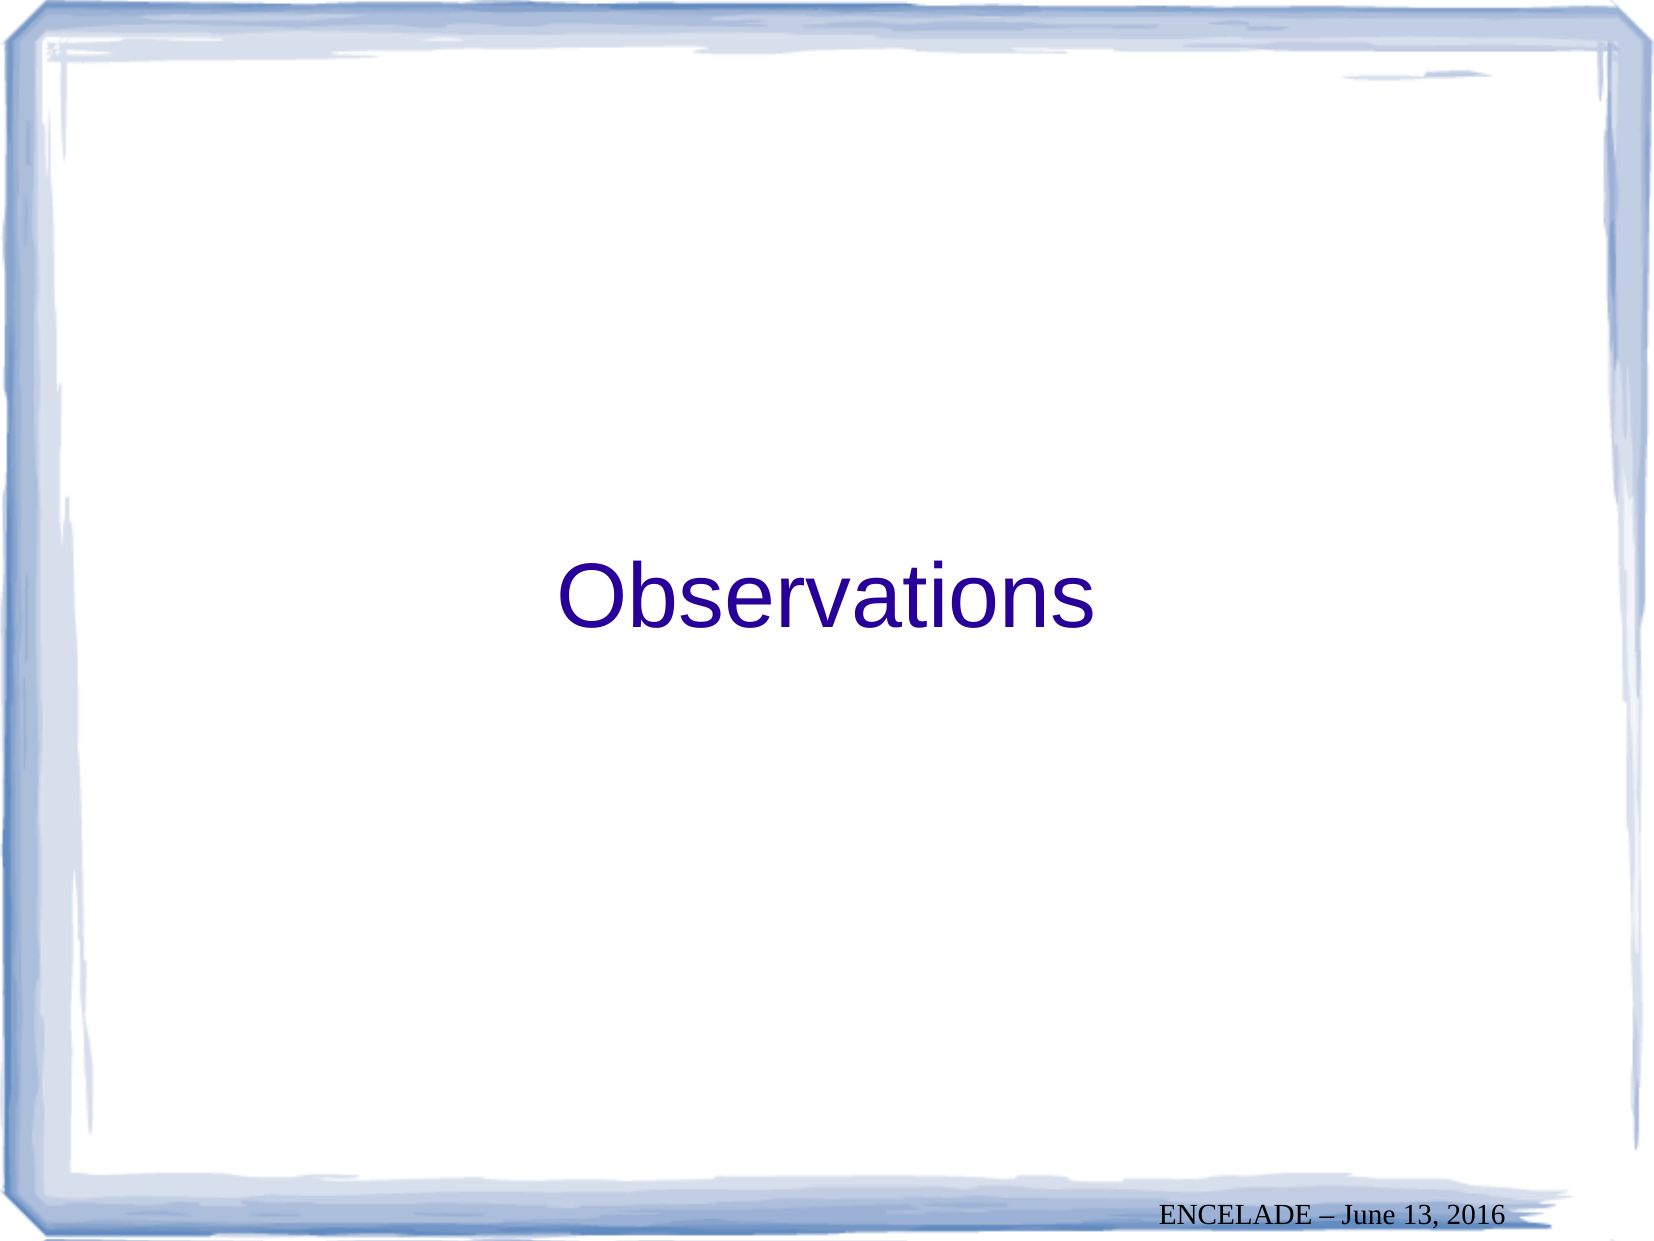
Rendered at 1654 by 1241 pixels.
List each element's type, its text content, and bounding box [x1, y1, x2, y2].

picture [0, 0, 1654, 1241]
title Observations [82, 492, 1571, 700]
